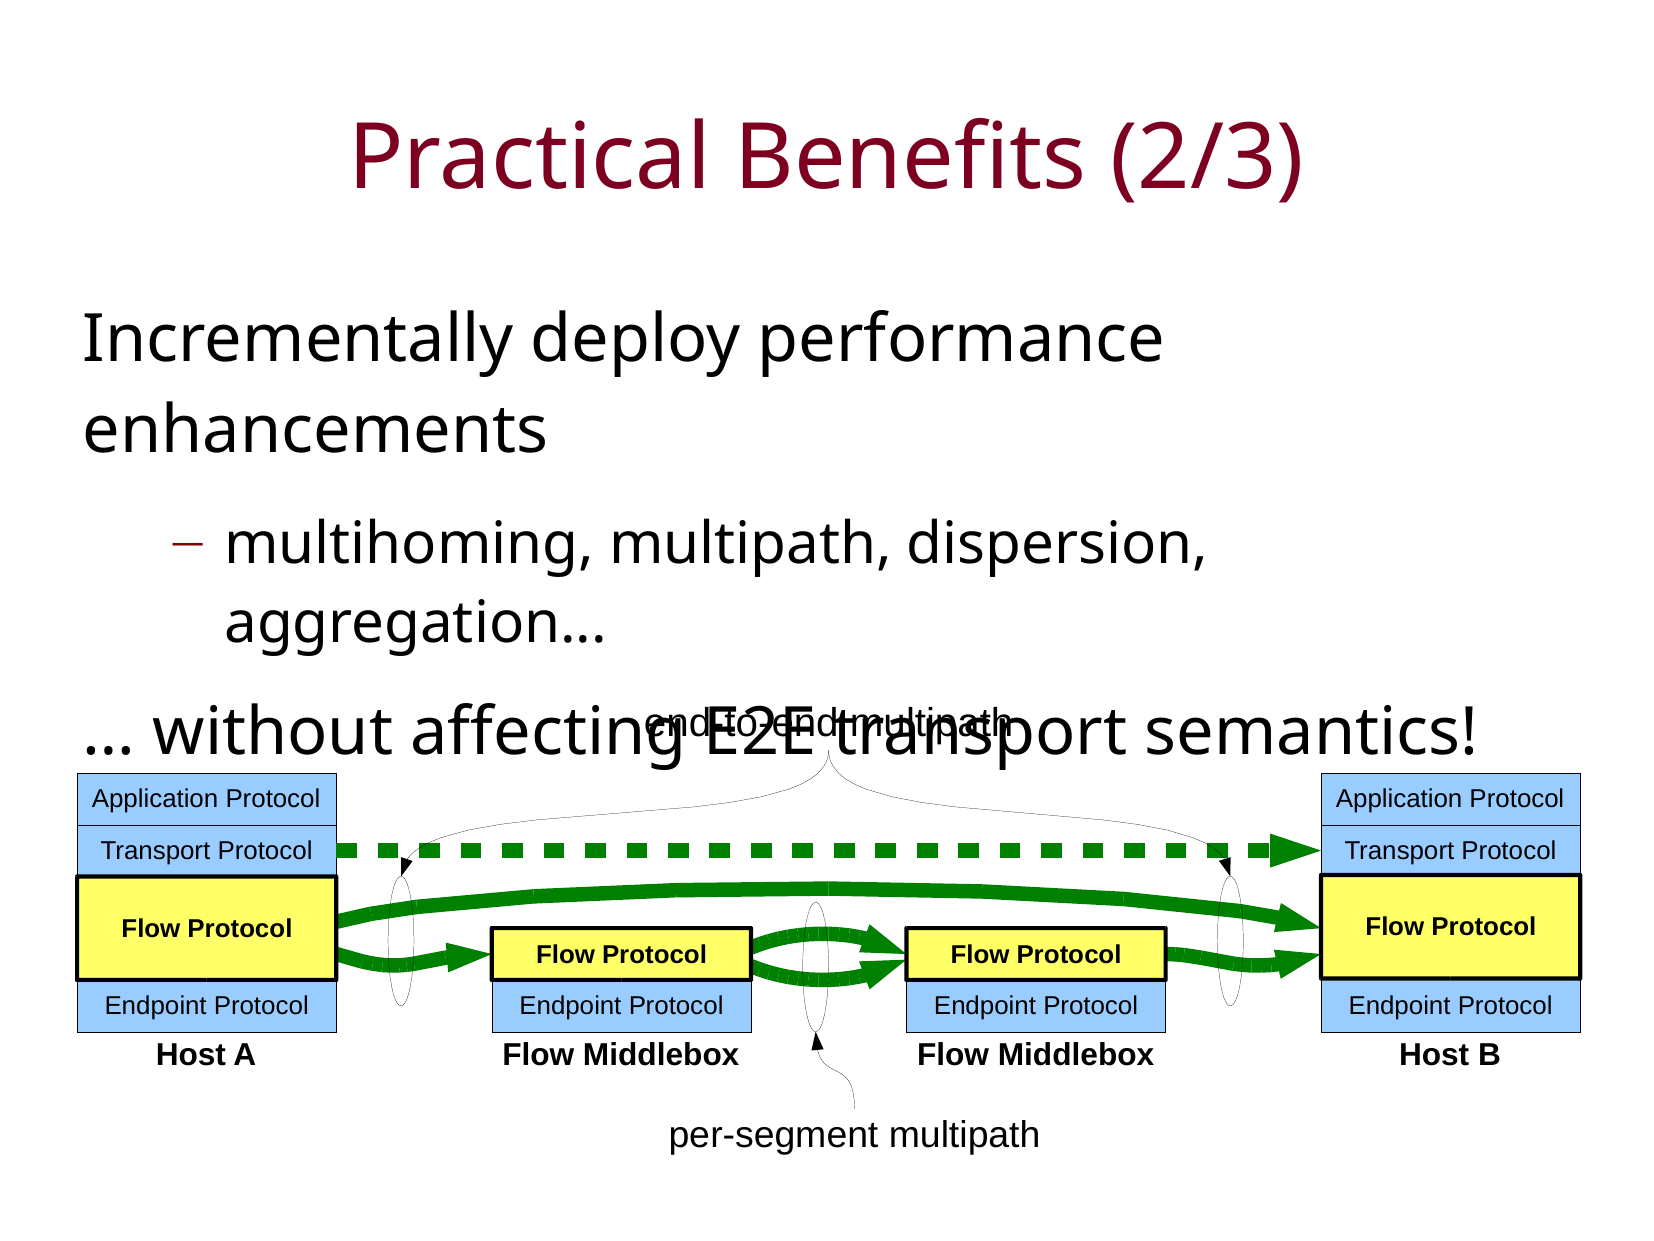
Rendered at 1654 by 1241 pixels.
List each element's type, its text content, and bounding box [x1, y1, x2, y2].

list Incrementally deploy performance enhancements multihoming, multipath, dispersion, aggregation... … without affecting E2E transport semantics! [82, 290, 1571, 564]
picture [75, 695, 1584, 1163]
title Practical Benefits (2/3) [82, 56, 1571, 250]
